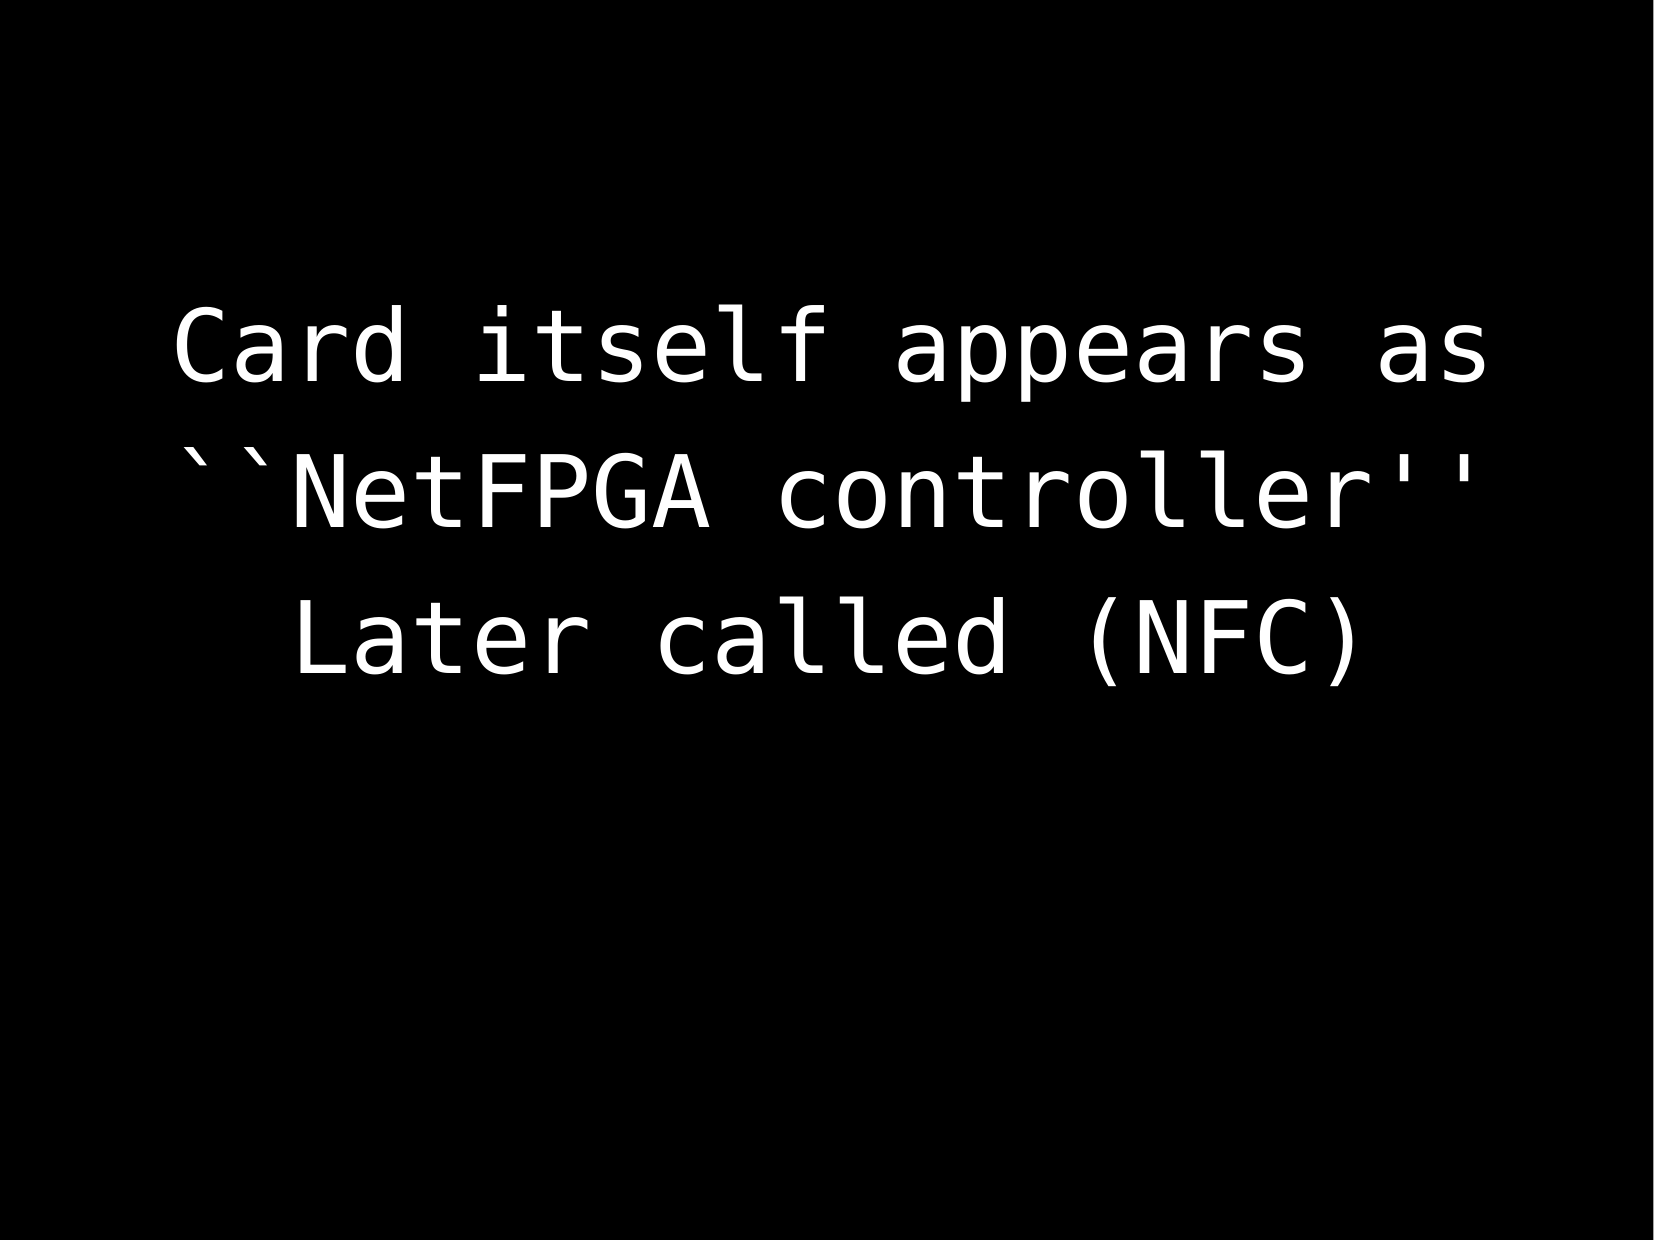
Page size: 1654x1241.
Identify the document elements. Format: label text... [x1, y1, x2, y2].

list Card itself appears as ``NetFPGA controller'' Later called (NFC) [88, 288, 1577, 1093]
